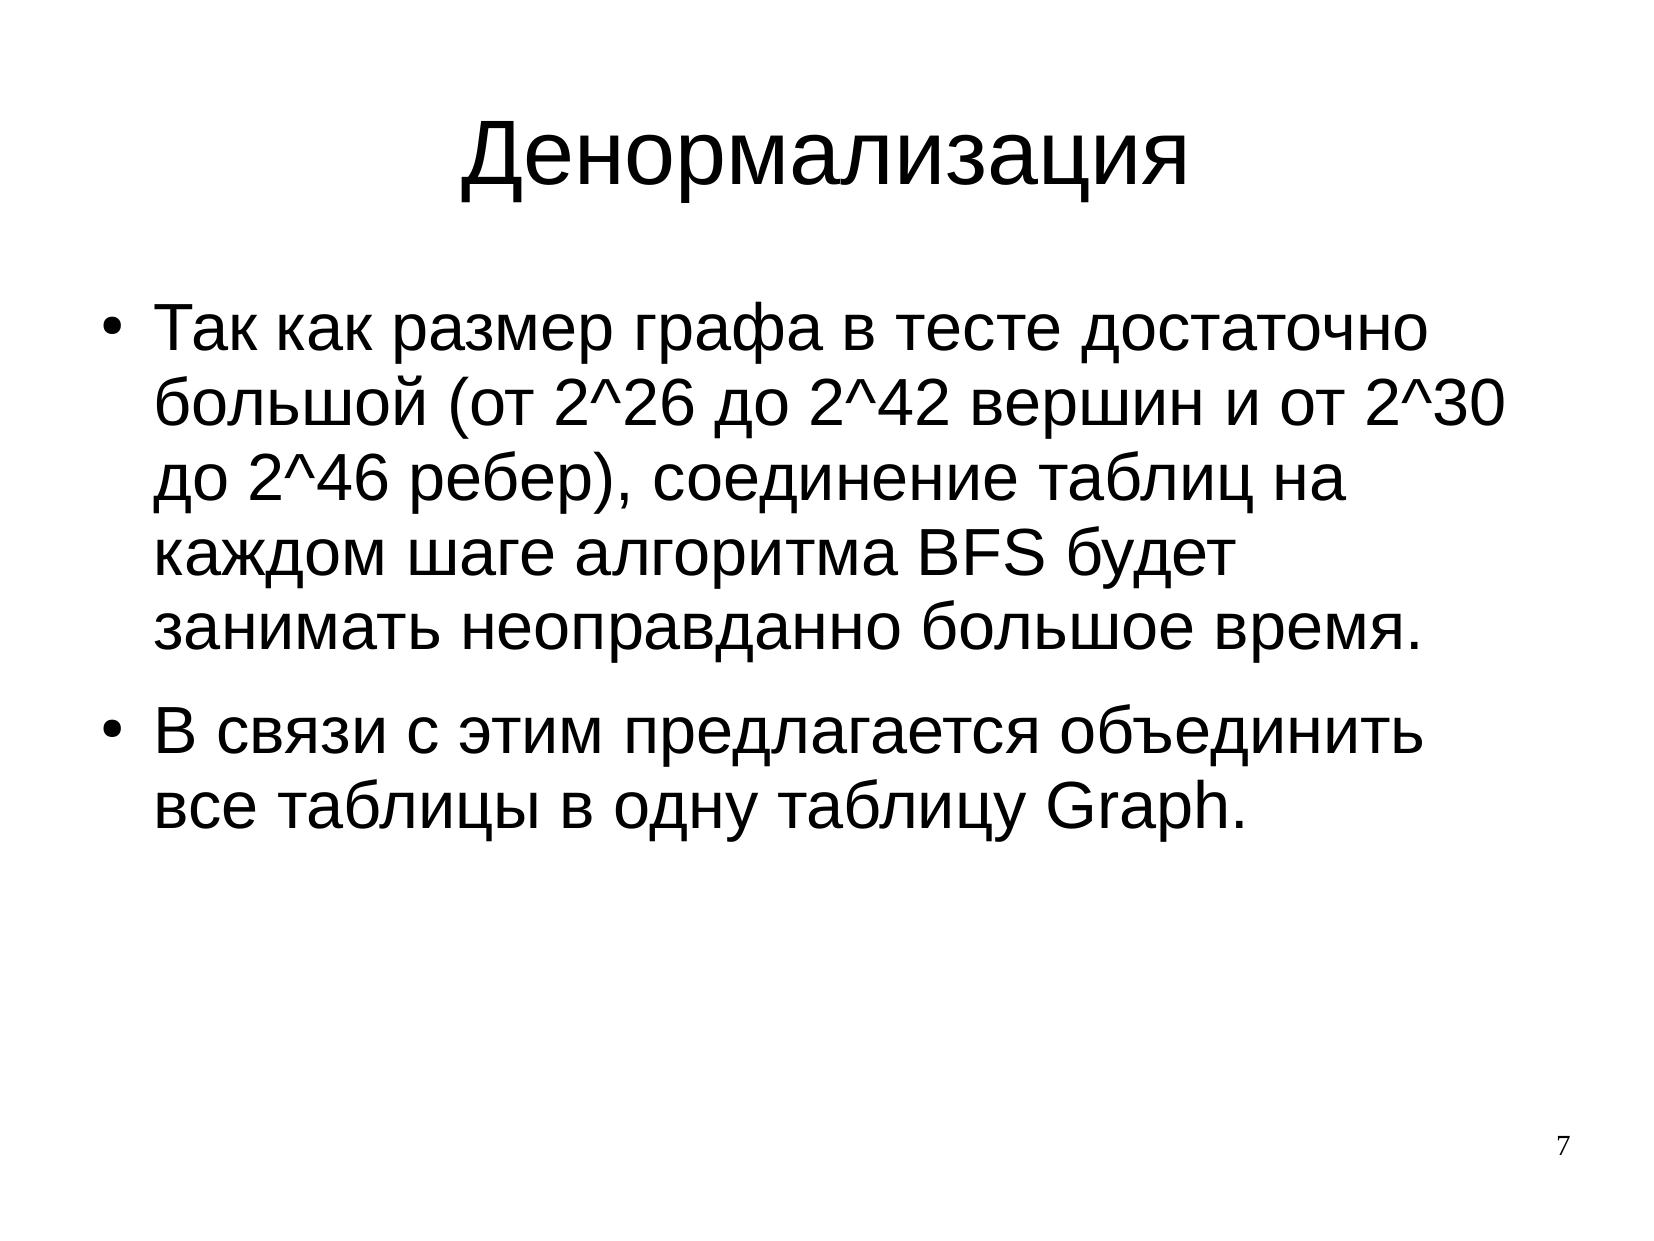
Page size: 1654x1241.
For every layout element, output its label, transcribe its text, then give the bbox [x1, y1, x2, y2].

list Так как размер графа в тесте достаточно большой (от 2^26 до 2^42 вершин и от 2^30 до 2^46 ребер), соединение таблиц на каждом шаге алгоритма BFS будет занимать неоправданно большое время. В связи с этим предлагается объединить все таблицы в одну таблицу Graph. [82, 290, 1538, 1010]
title Денормализация [82, 49, 1571, 257]
